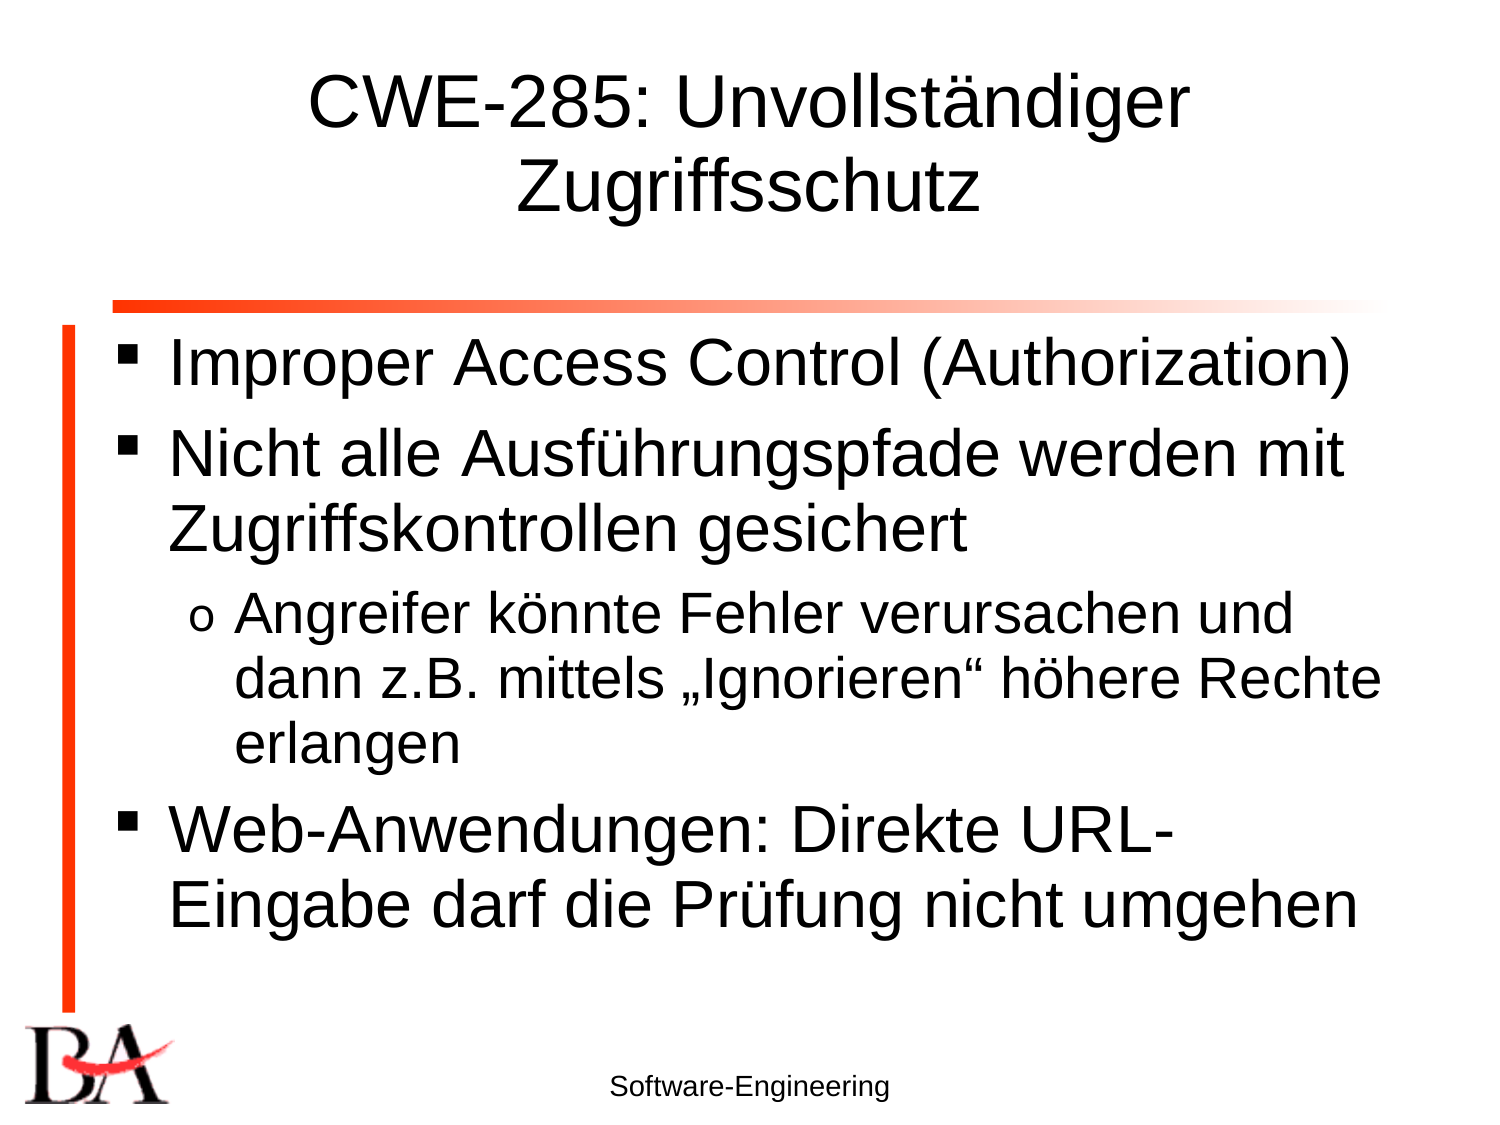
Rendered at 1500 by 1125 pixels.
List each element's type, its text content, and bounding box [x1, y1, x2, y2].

picture [24, 1024, 175, 1104]
title CWE-285: Unvollständiger Zugriffsschutz [112, 28, 1388, 259]
list Improper Access Control (Authorization) Nicht alle Ausführungspfade werden mit Zugriffskontrollen gesichert Angreifer könnte Fehler verursachen und dann z.B. mittels „Ignorieren“ höhere Rechte erlangen Web-Anwendungen: Direkte URL-Eingabe darf die Prüfung nicht umgehen [112, 324, 1388, 1036]
